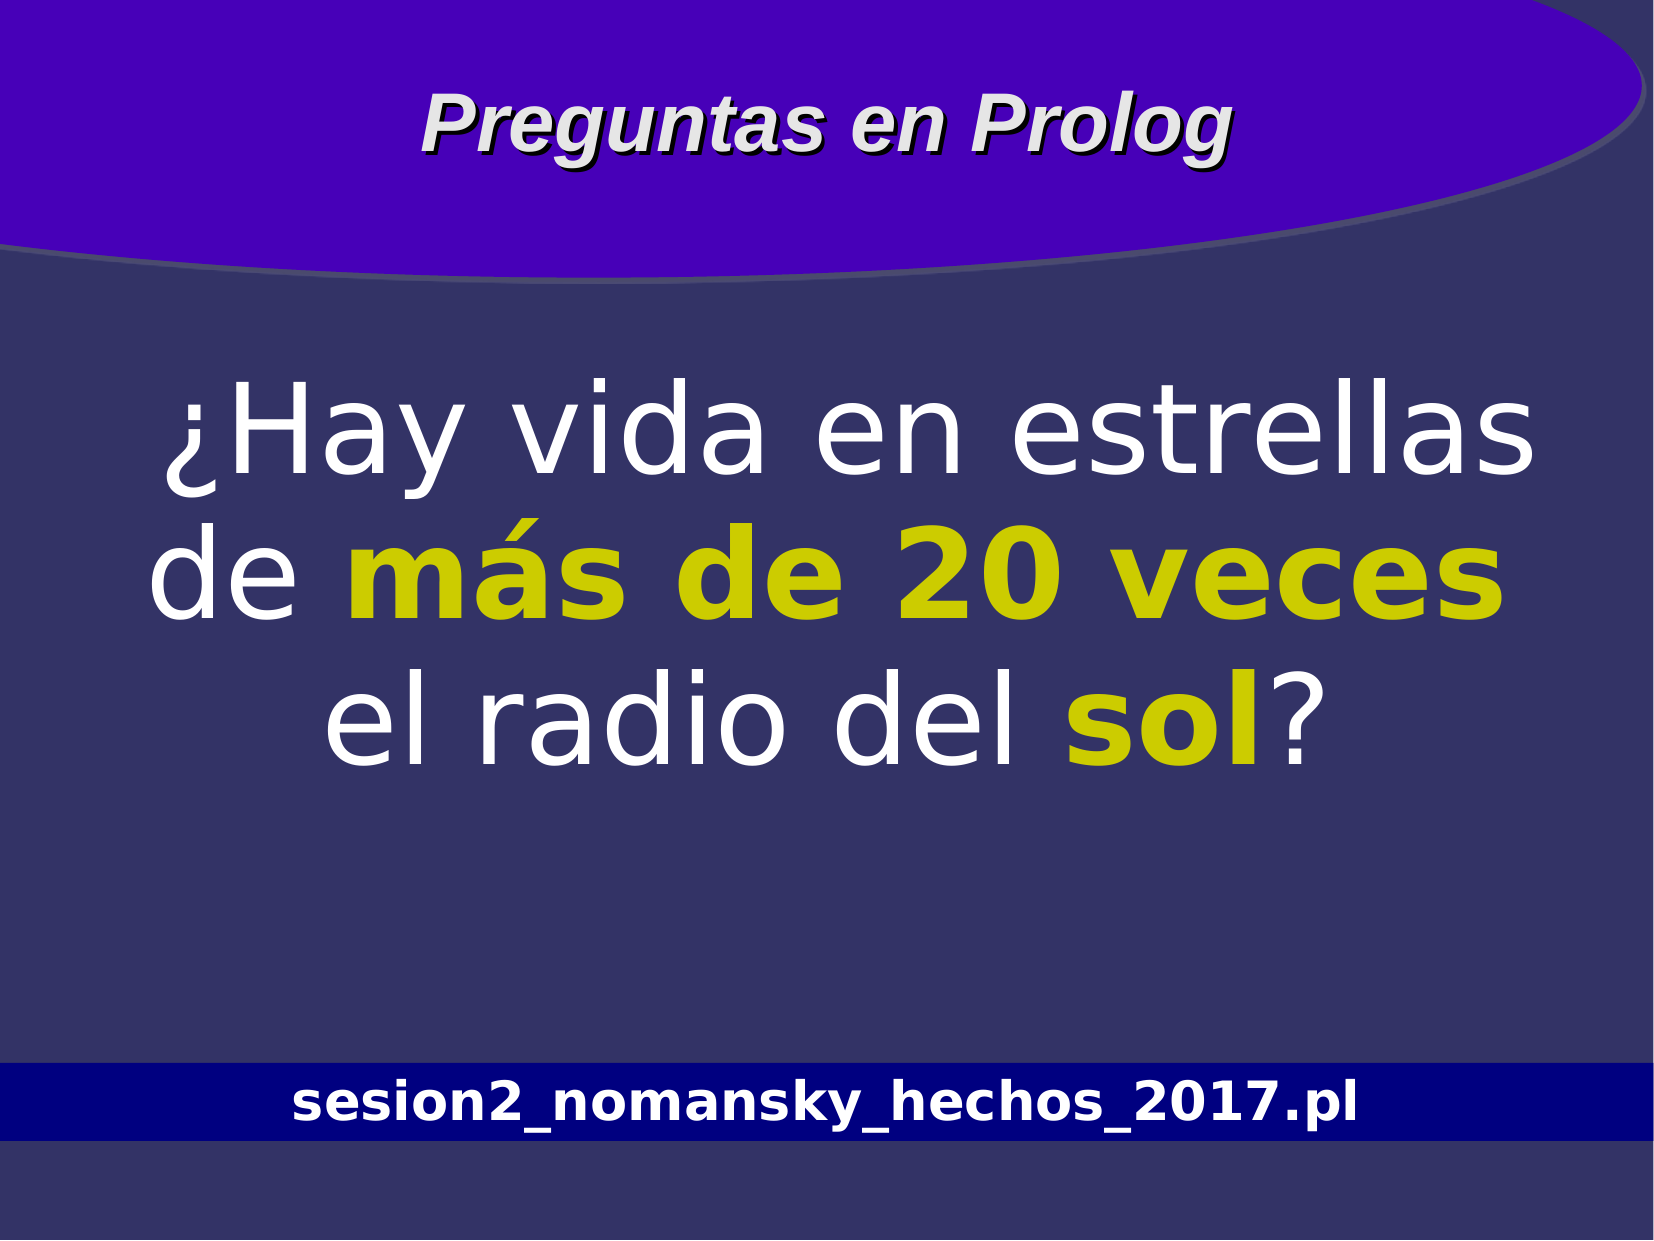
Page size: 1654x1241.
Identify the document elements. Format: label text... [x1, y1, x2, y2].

text_box ¿Hay vida en estrellas de más de 20 veces el radio del sol? [59, 295, 1595, 857]
title Preguntas en Prolog [121, 19, 1534, 227]
text_box sesion2_nomansky_hechos_2017.pl [0, 1062, 1654, 1141]
